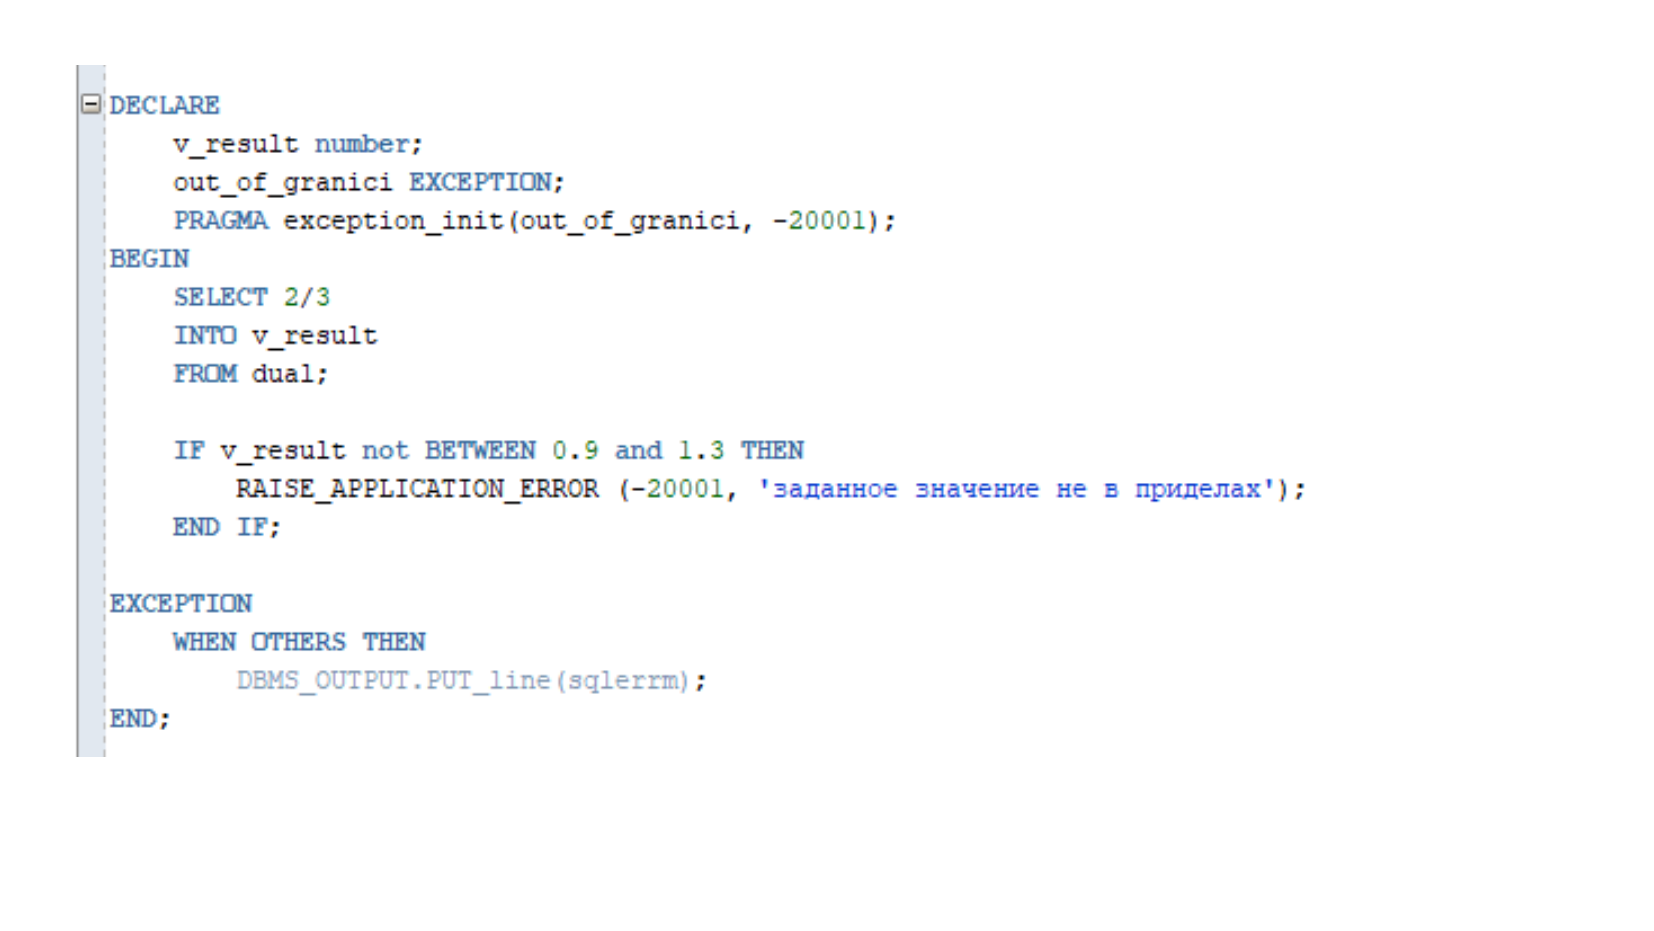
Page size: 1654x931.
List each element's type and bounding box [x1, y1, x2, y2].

picture [59, 65, 1318, 758]
